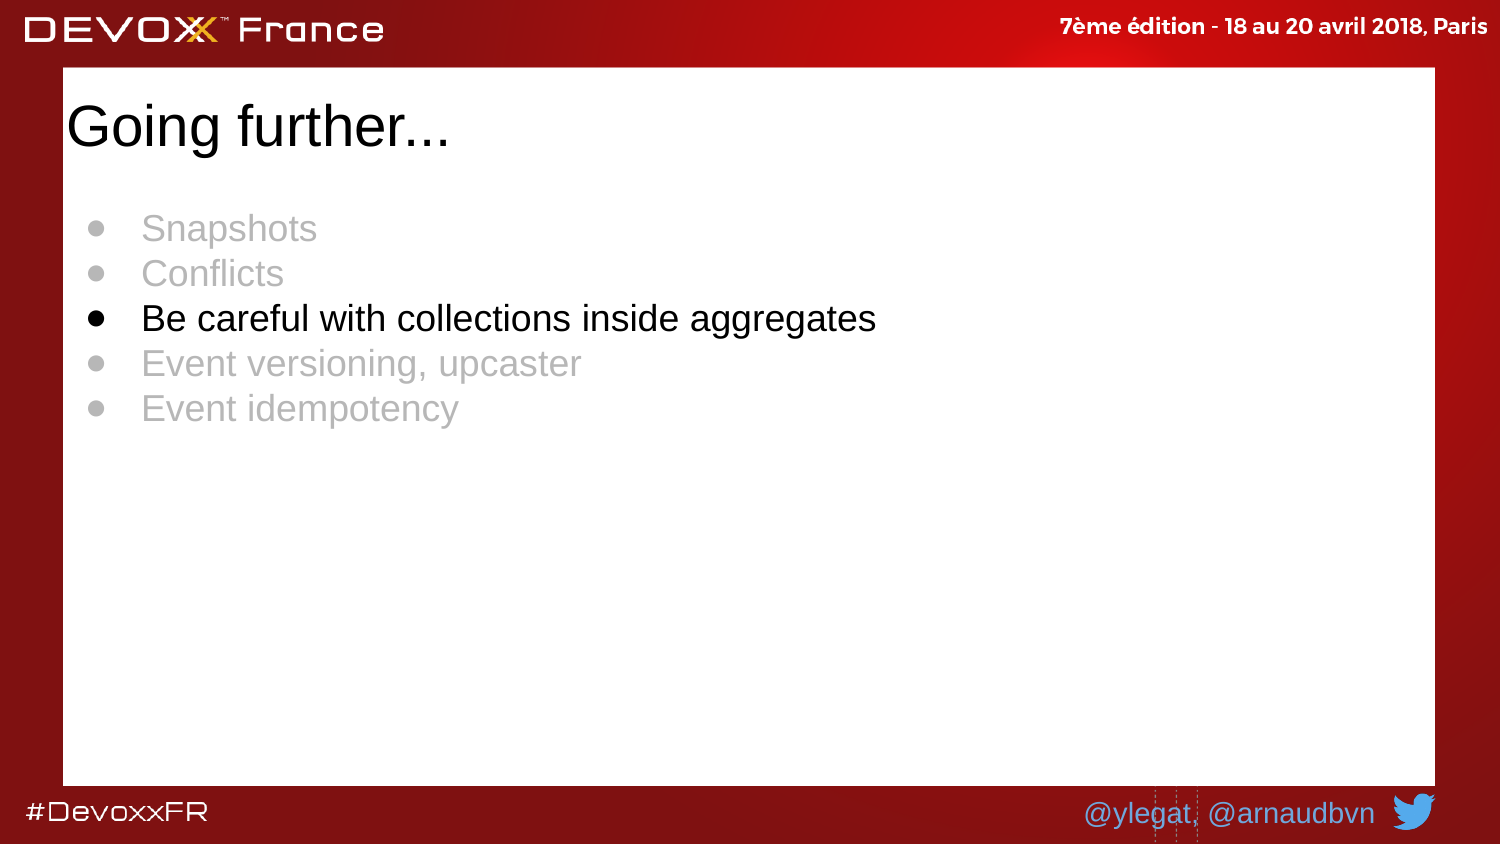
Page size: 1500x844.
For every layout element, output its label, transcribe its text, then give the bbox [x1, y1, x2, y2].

title Going further... [51, 72, 1449, 167]
picture [0, 0, 1500, 844]
text_box @ylegat, @arnaudbvn [1068, 779, 1399, 844]
list Snapshots Conflicts Be careful with collections inside aggregates Event versioning, upcaster Event idempotency [51, 189, 1449, 829]
